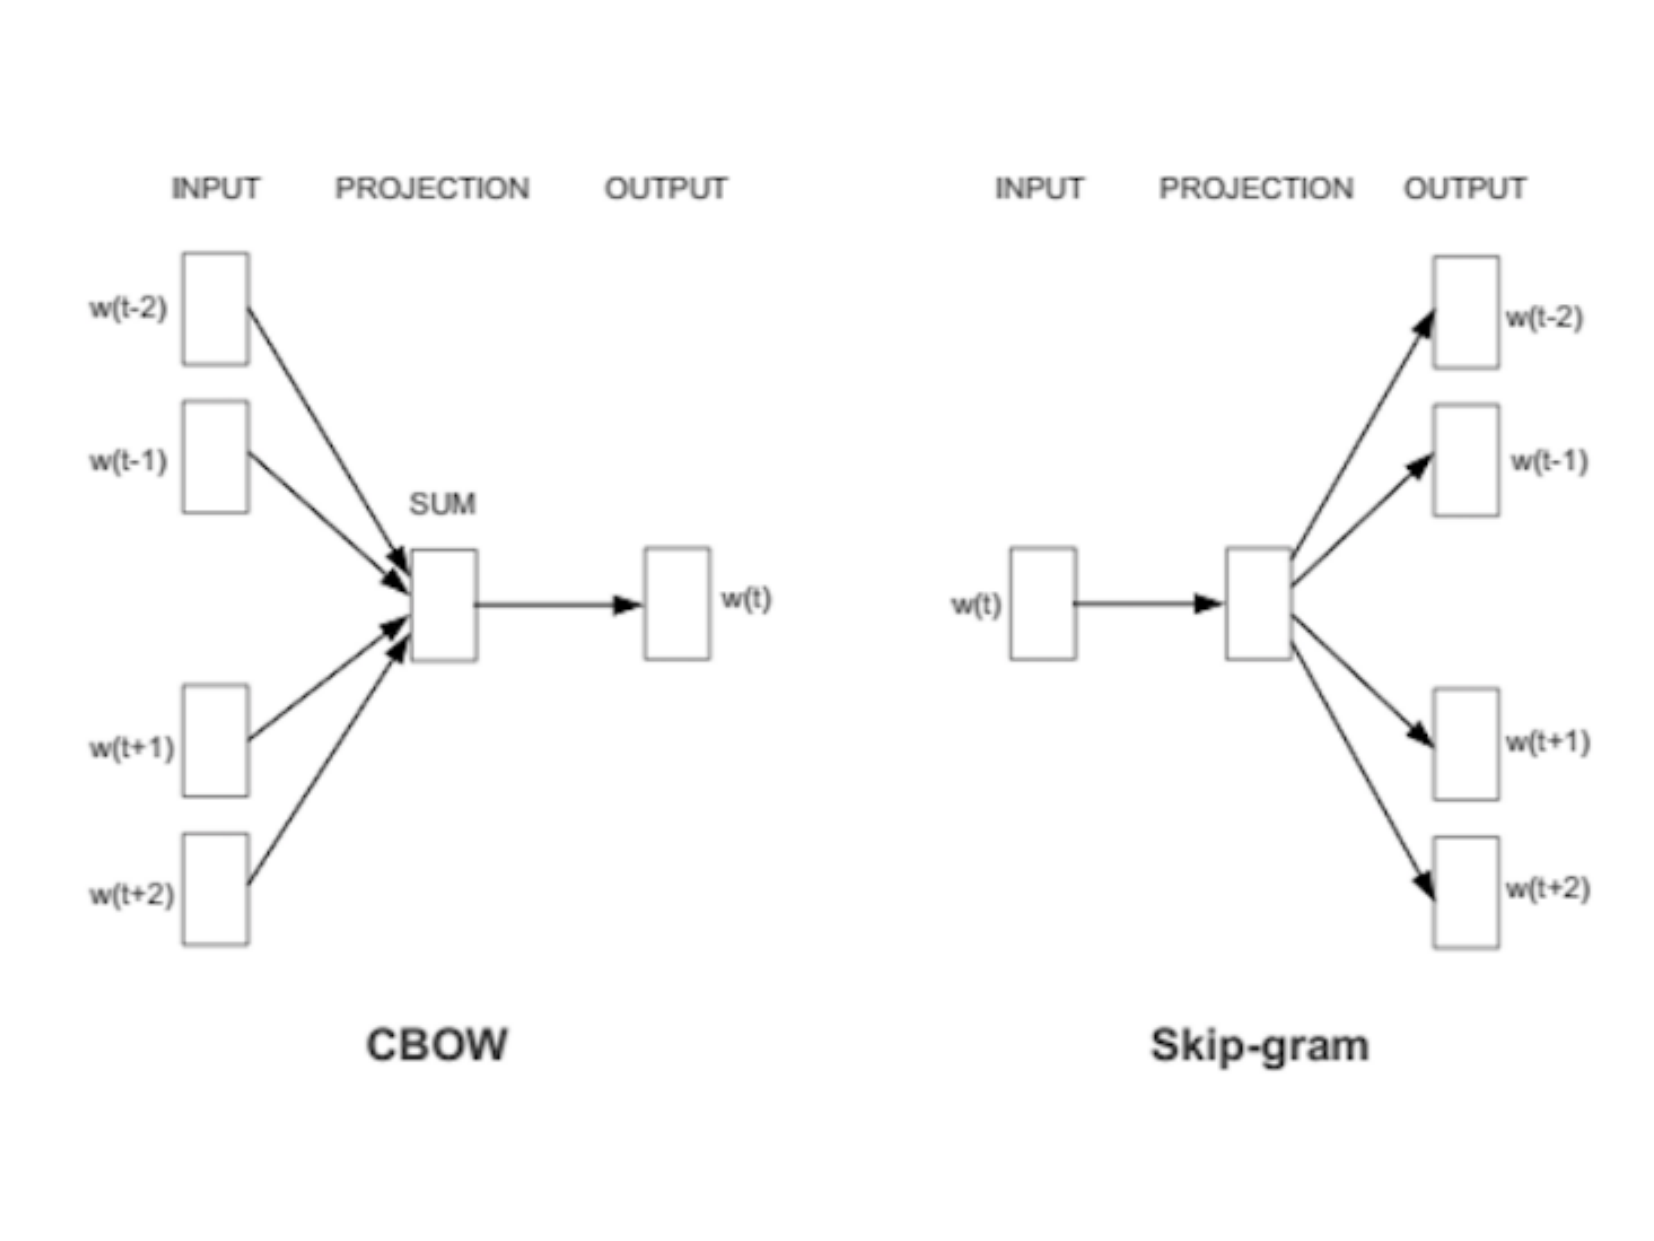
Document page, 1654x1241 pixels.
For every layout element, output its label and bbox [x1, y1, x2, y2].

picture [11, 129, 1642, 1100]
